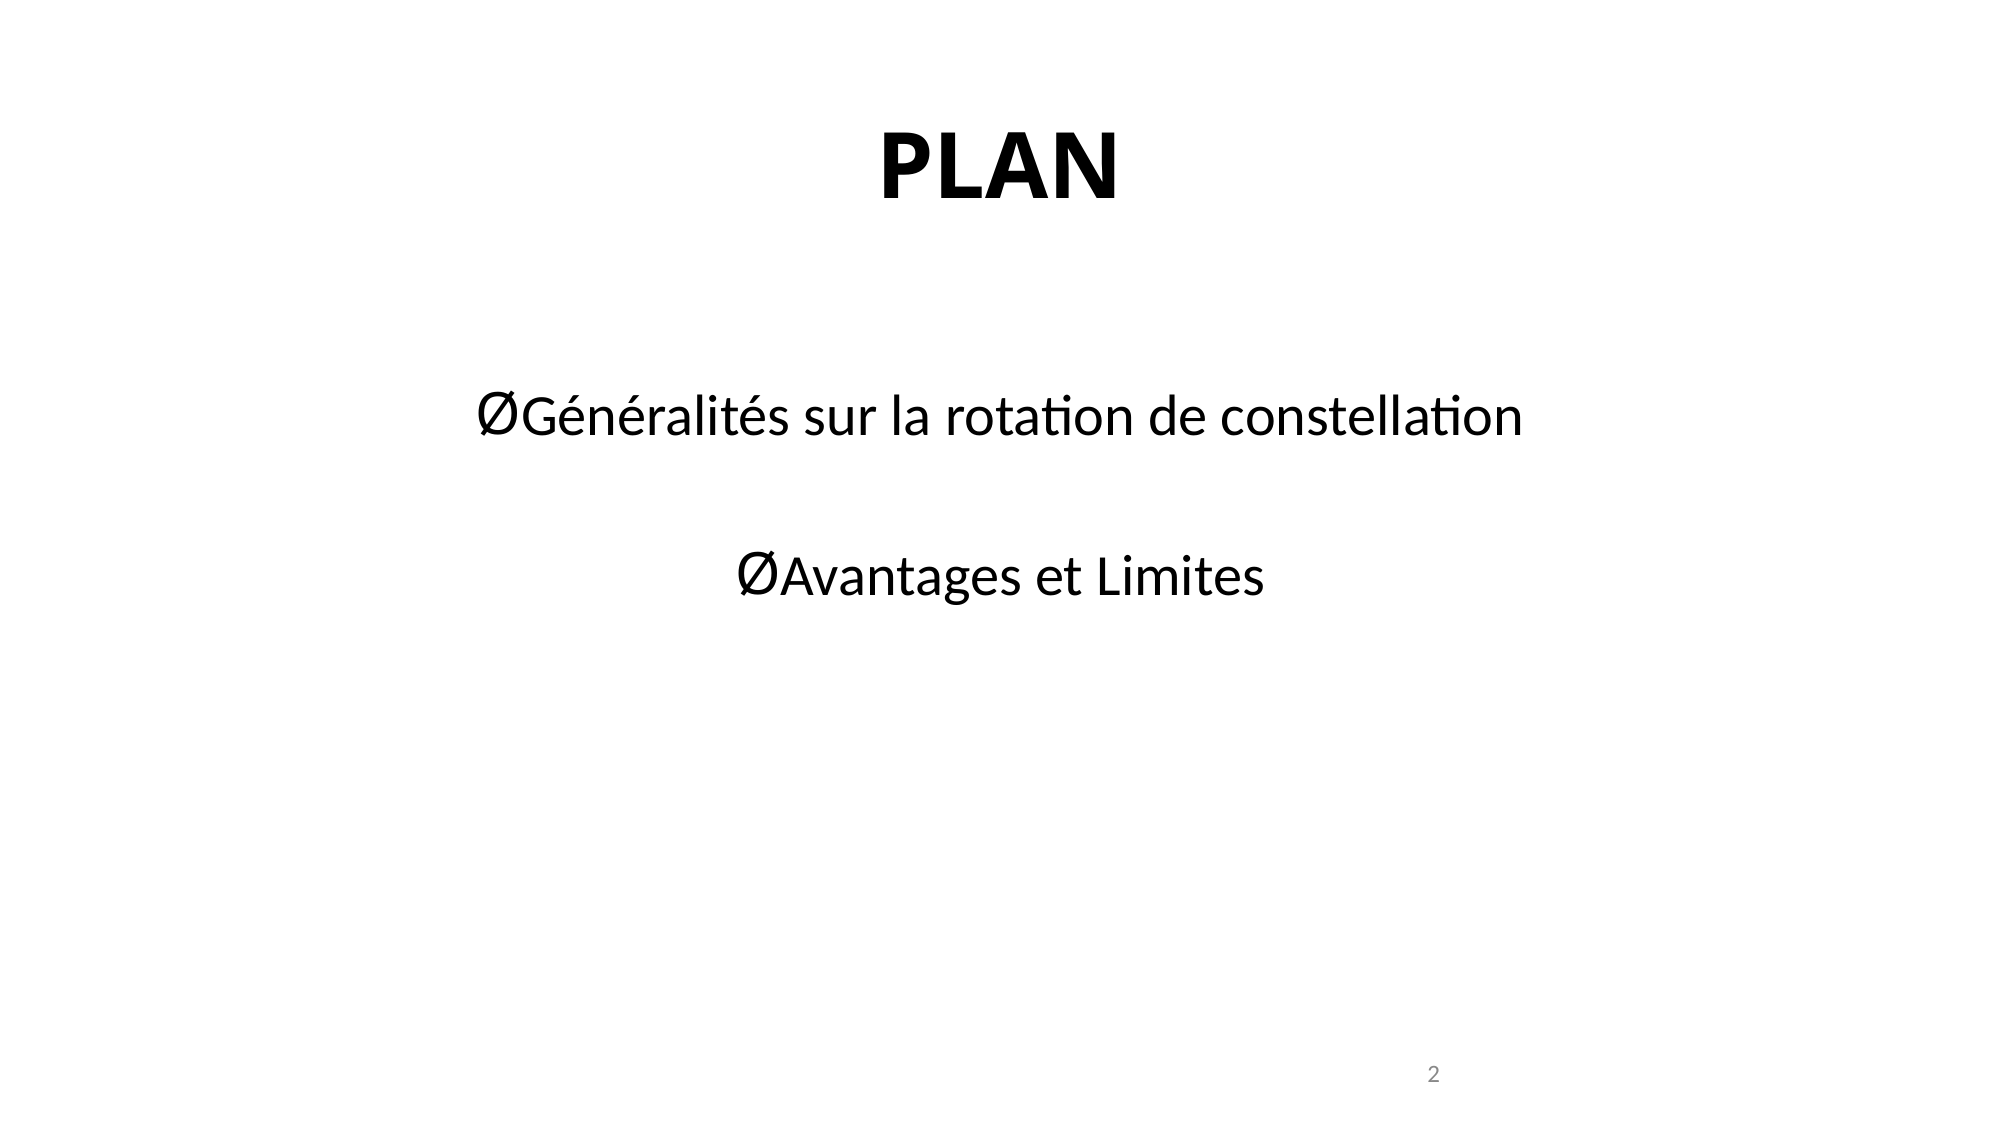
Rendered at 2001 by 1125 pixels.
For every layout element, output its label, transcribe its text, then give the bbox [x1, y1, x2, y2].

title PLAN [137, 59, 1863, 278]
list Généralités sur la rotation de constellation Avantages et Limites [137, 299, 1863, 1014]
text_box [1412, 1042, 1863, 1103]
